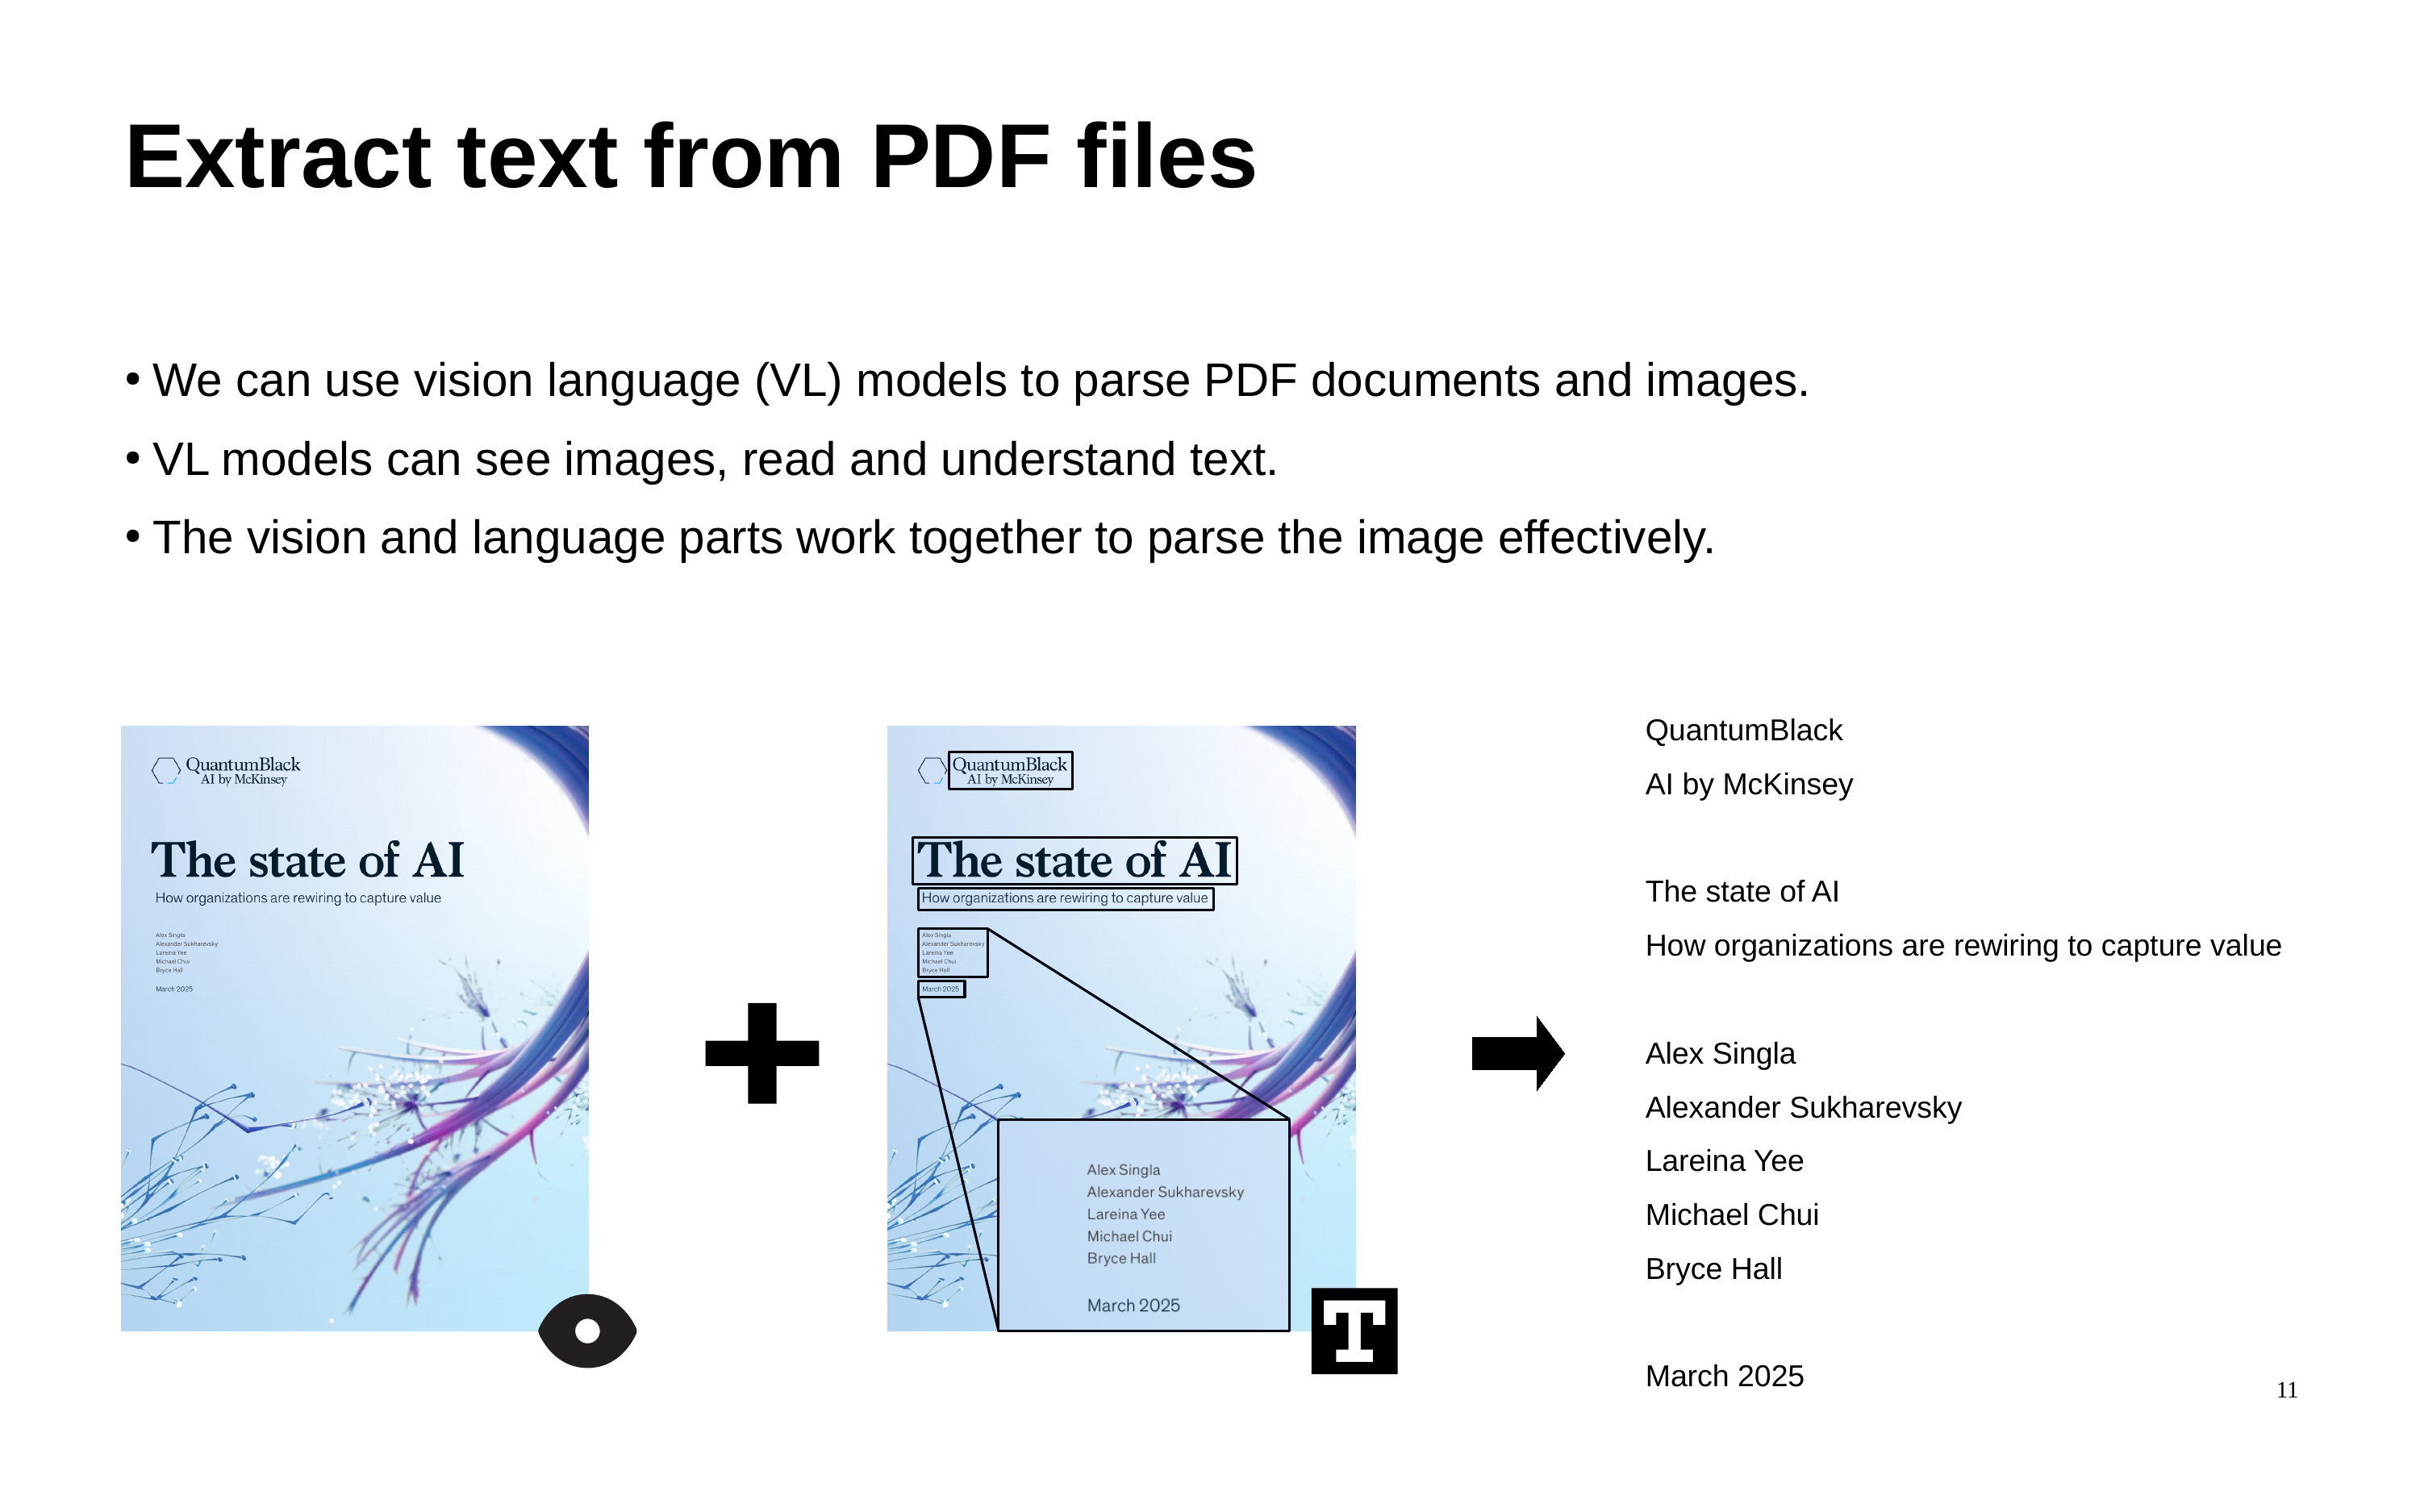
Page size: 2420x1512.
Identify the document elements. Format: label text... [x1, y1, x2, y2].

text_box [918, 928, 988, 977]
text_box [918, 981, 965, 998]
text_box [949, 752, 1073, 789]
text_box QuantumBlack AI by McKinsey The state of AI How organizations are rewiring to capture value Alex Singla Alexander Sukharevsky Lareina Yee Michael Chui Bryce Hall March 2025 [1634, 707, 2300, 1400]
text_box [918, 888, 1214, 910]
text_box [1472, 1016, 1565, 1091]
text_box [912, 837, 1237, 885]
text_box We can use vision language (VL) models to parse PDF documents and images. VL models can see images, read and understand text. The vision and language parts work together to parse the image effectively. [112, 322, 2118, 570]
text_box Extract text from PDF files [112, 61, 2173, 251]
picture [705, 996, 820, 1110]
picture [121, 726, 637, 1381]
picture [887, 726, 1404, 1381]
text_box [998, 1119, 1290, 1331]
